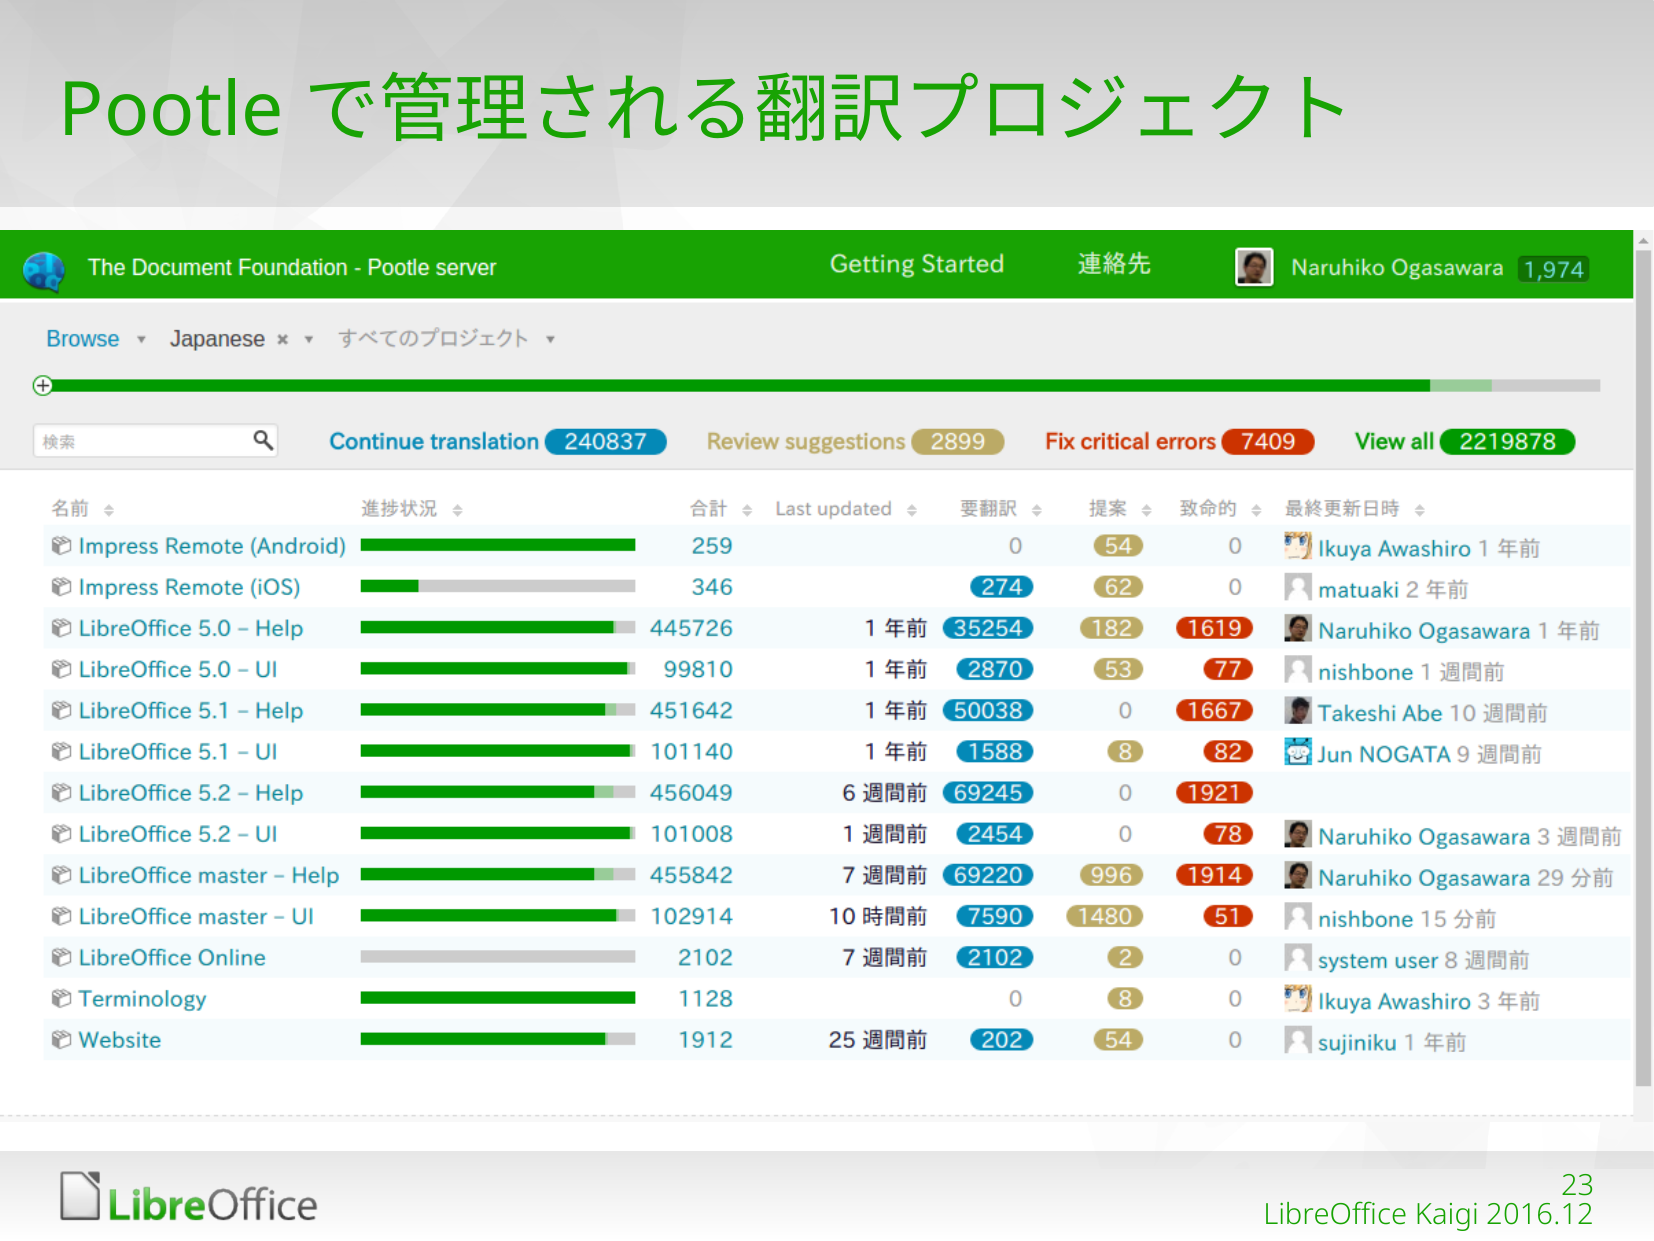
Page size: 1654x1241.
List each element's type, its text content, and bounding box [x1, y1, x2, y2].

title Pootleで管理される翻訳プロジェクト [59, 29, 1595, 178]
picture [0, 0, 1654, 1169]
picture [41, 1152, 337, 1240]
